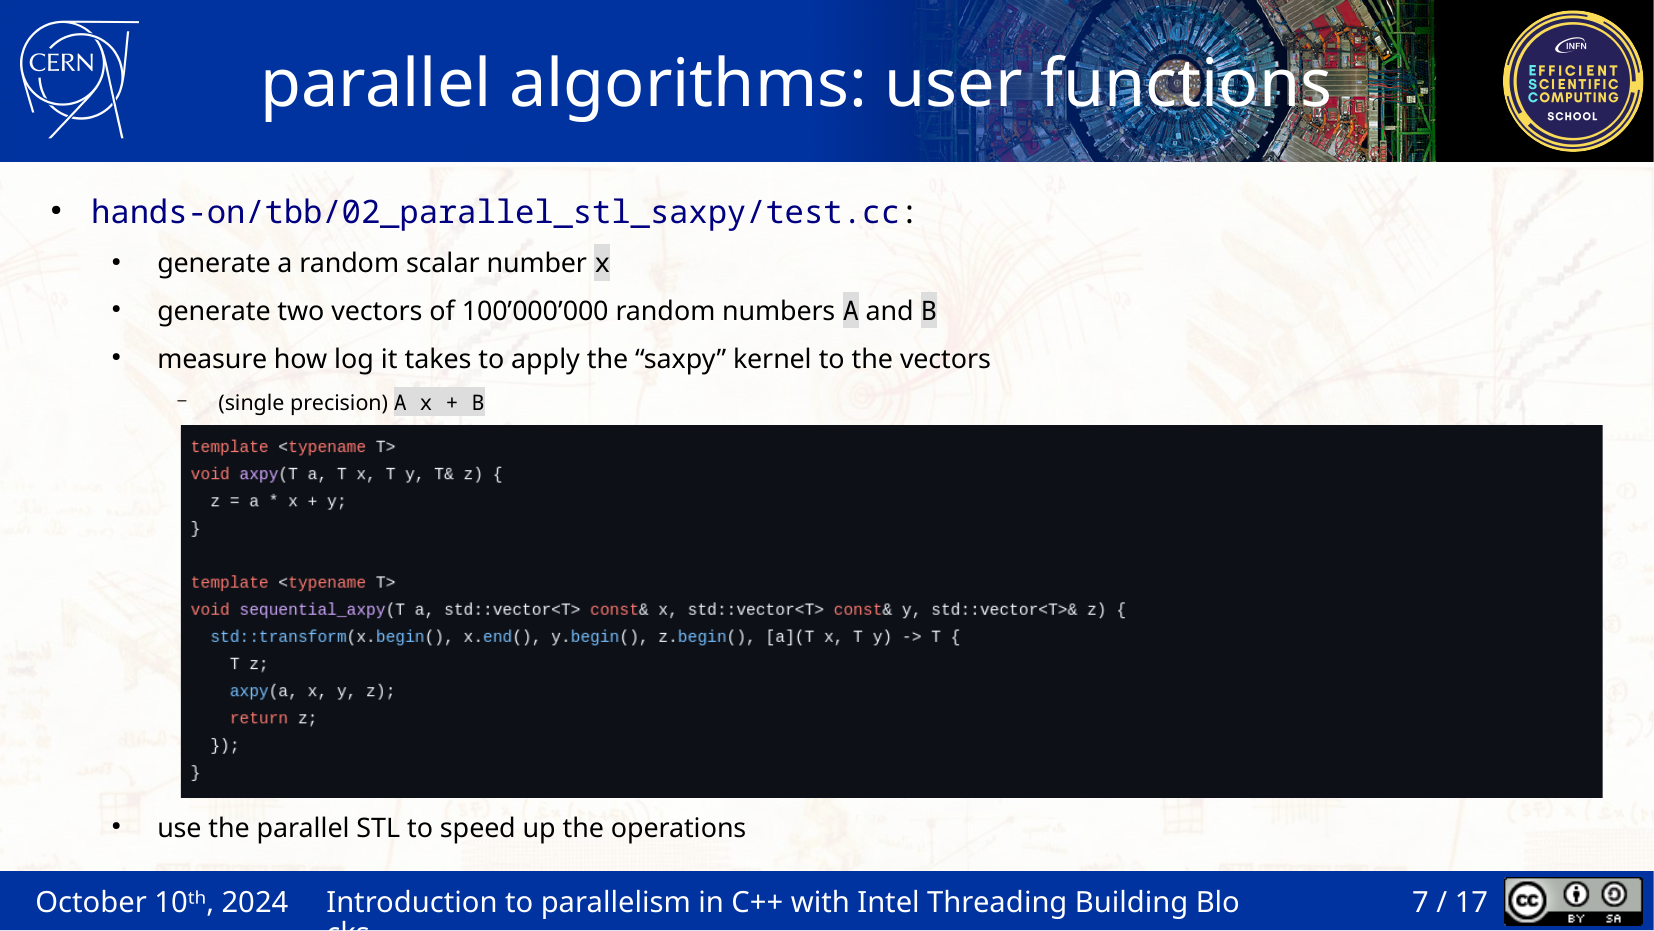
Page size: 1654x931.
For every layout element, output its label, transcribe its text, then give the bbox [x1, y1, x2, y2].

title parallel algorithms: user functions [165, 0, 1430, 162]
list hands-on/tbb/02_parallel_stl_saxpy/test.cc: generate a random scalar number x generate two vectors of 100’000’000 random numbers A and B measure how log it takes to apply the “saxpy” kernel to the vectors (single precision) A x + B use the parallel STL to speed up the operations [35, 188, 1619, 851]
picture [180, 425, 1603, 798]
picture [1430, 0, 1654, 162]
picture [0, 0, 165, 162]
picture [1504, 877, 1643, 926]
